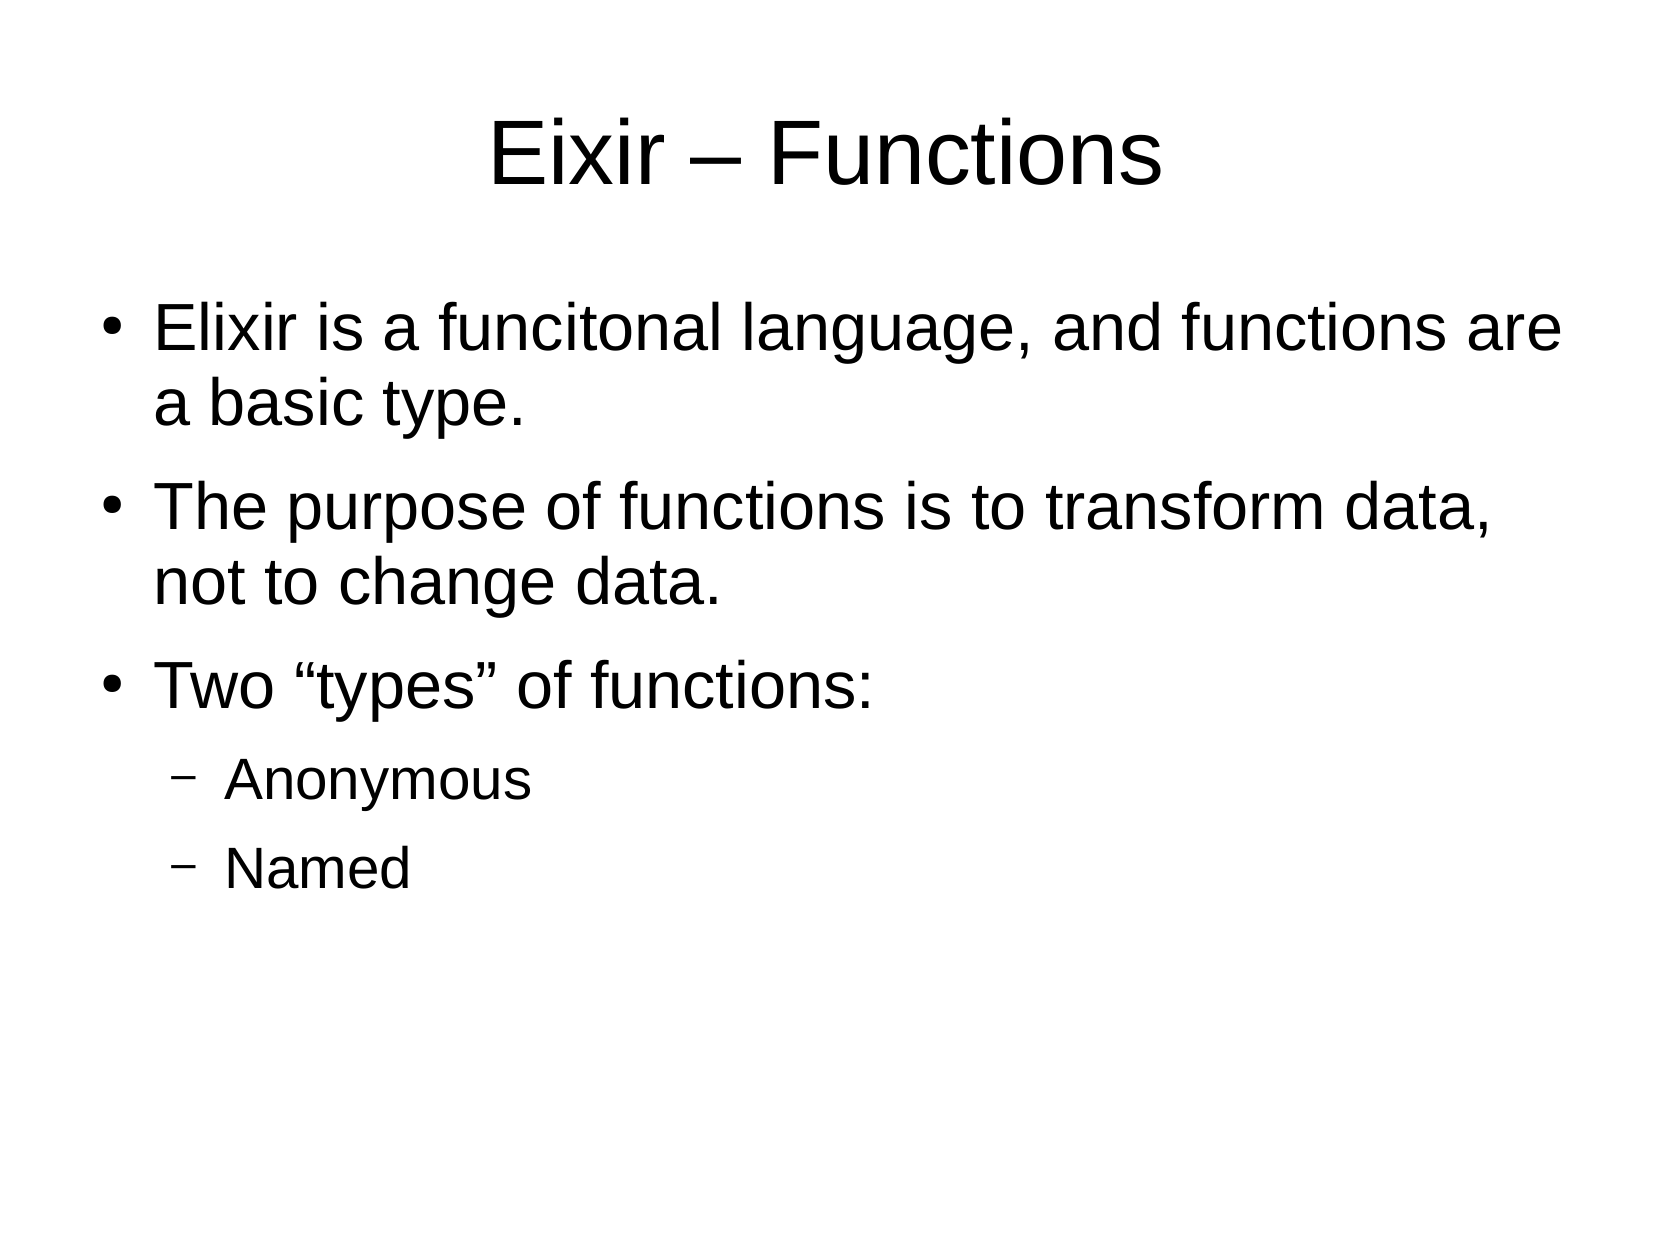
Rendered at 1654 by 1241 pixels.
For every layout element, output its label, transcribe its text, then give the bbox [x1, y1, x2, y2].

title Eixir – Functions [82, 49, 1571, 257]
list Elixir is a funcitonal language, and functions are a basic type. The purpose of functions is to transform data, not to change data. Two “types” of functions: Anonymous Named [82, 290, 1571, 1010]
